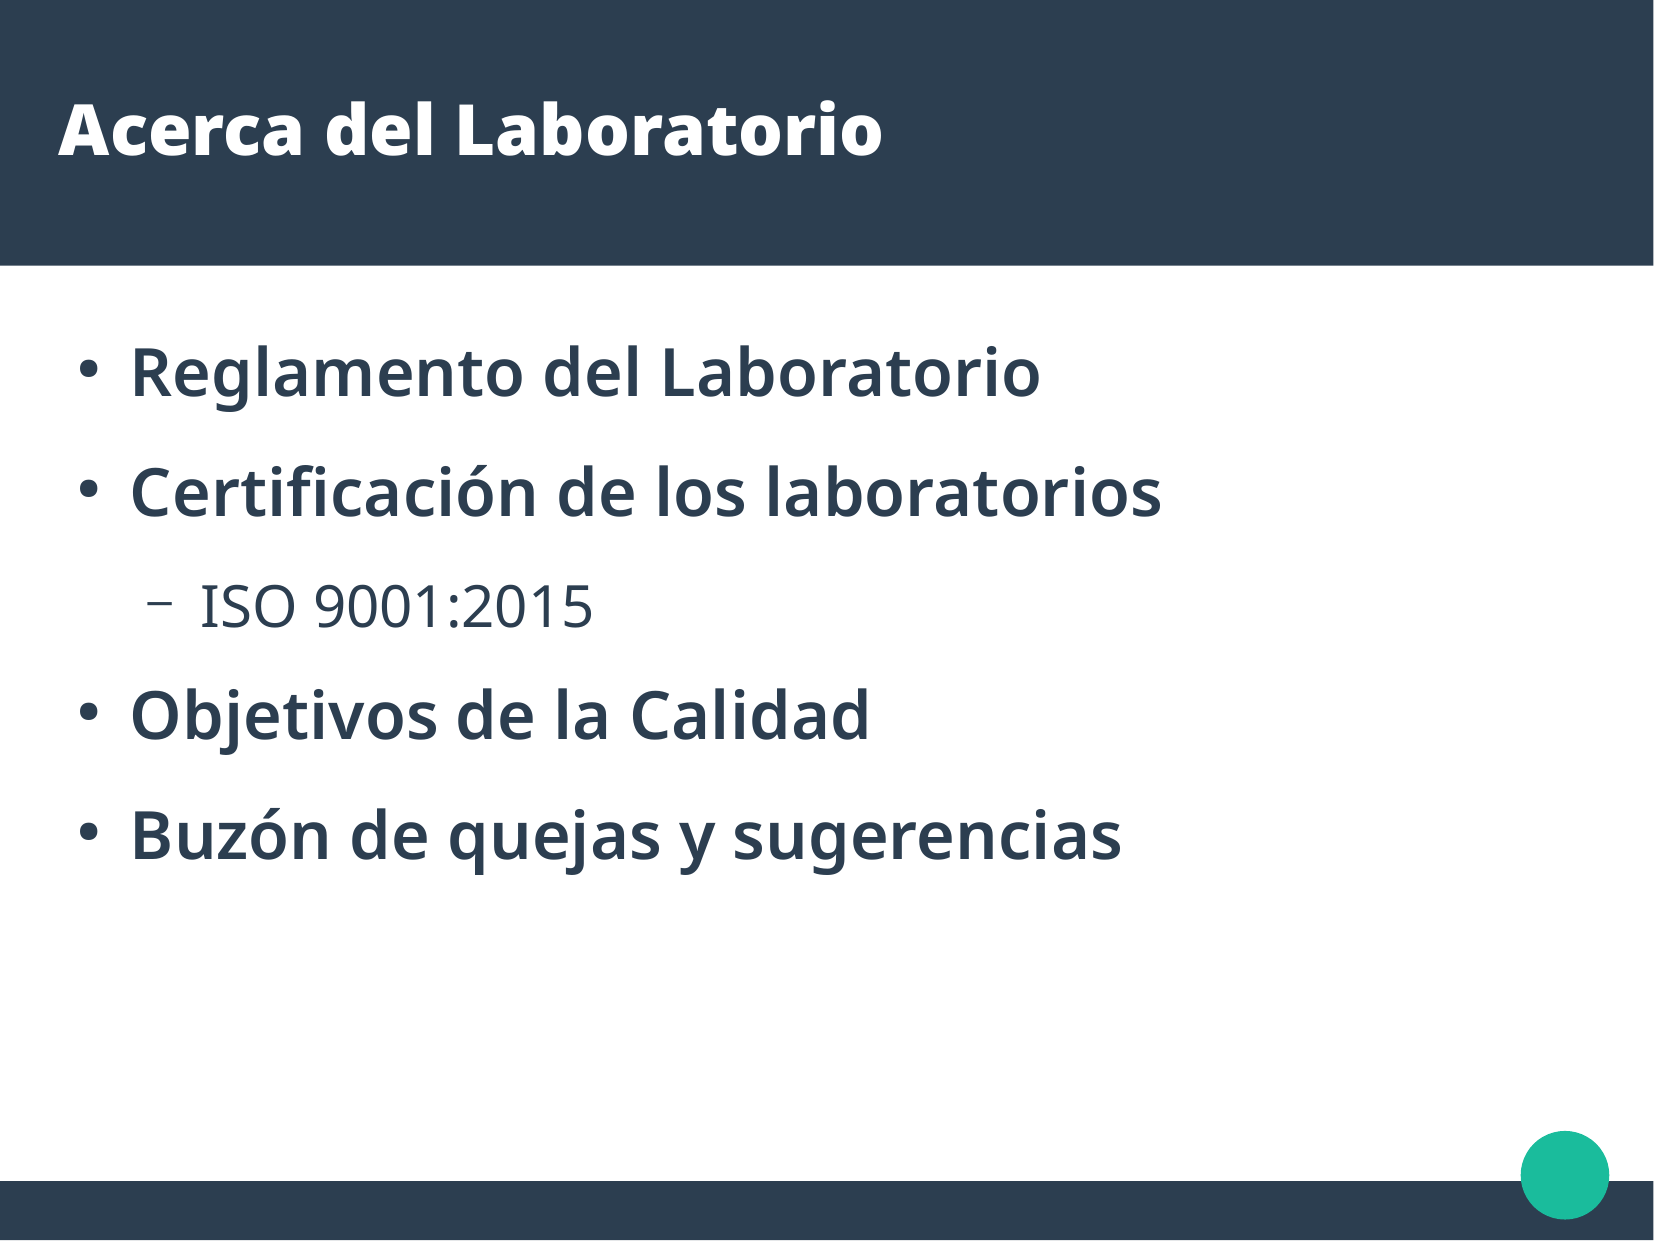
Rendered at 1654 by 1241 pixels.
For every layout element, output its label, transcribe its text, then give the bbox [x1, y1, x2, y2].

list Reglamento del Laboratorio Certificación de los laboratorios ISO 9001:2015 Objetivos de la Calidad Buzón de quejas y sugerencias [59, 324, 1595, 1152]
title Acerca del Laboratorio [59, 49, 1595, 207]
